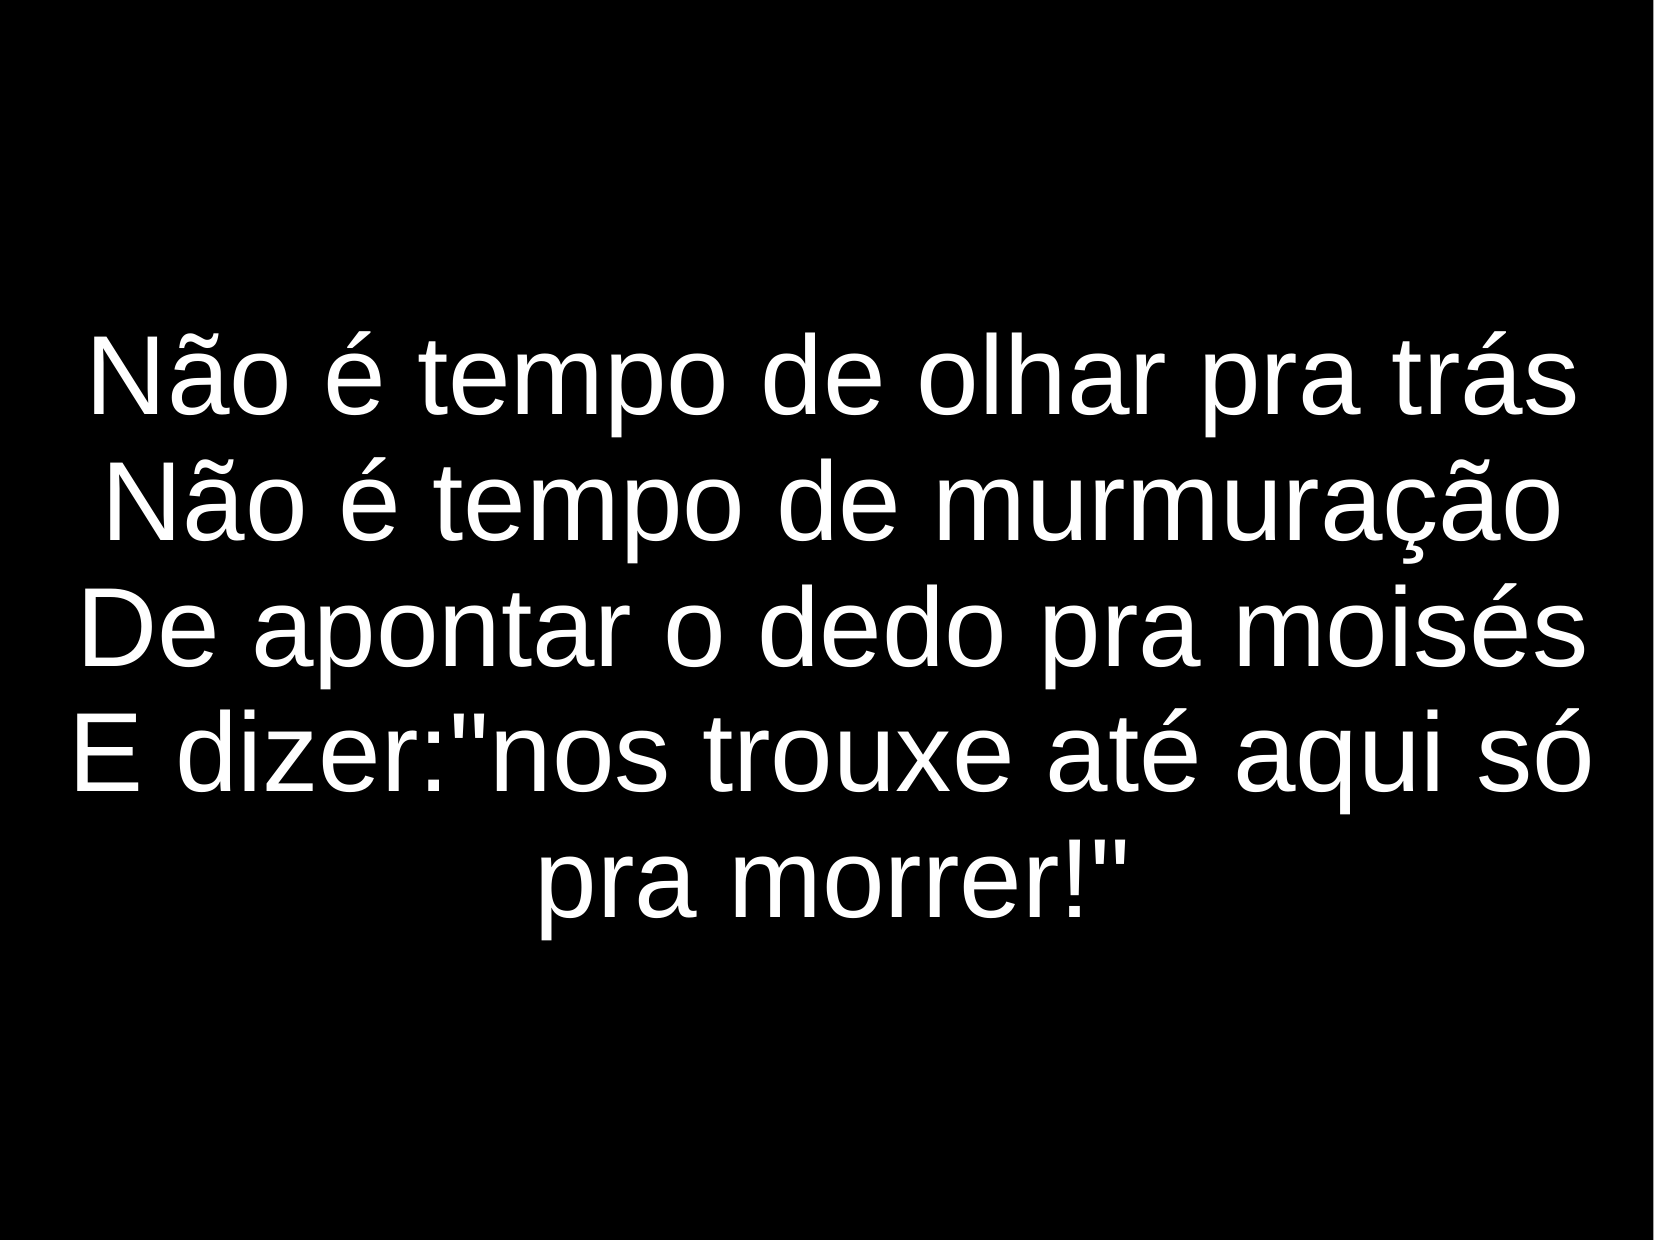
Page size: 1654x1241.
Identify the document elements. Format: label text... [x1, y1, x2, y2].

subtitle Não é tempo de olhar pra trás Não é tempo de murmuração De apontar o dedo pra moisés E dizer:"nos trouxe até aqui só pra morrer!" [35, 49, 1630, 1205]
